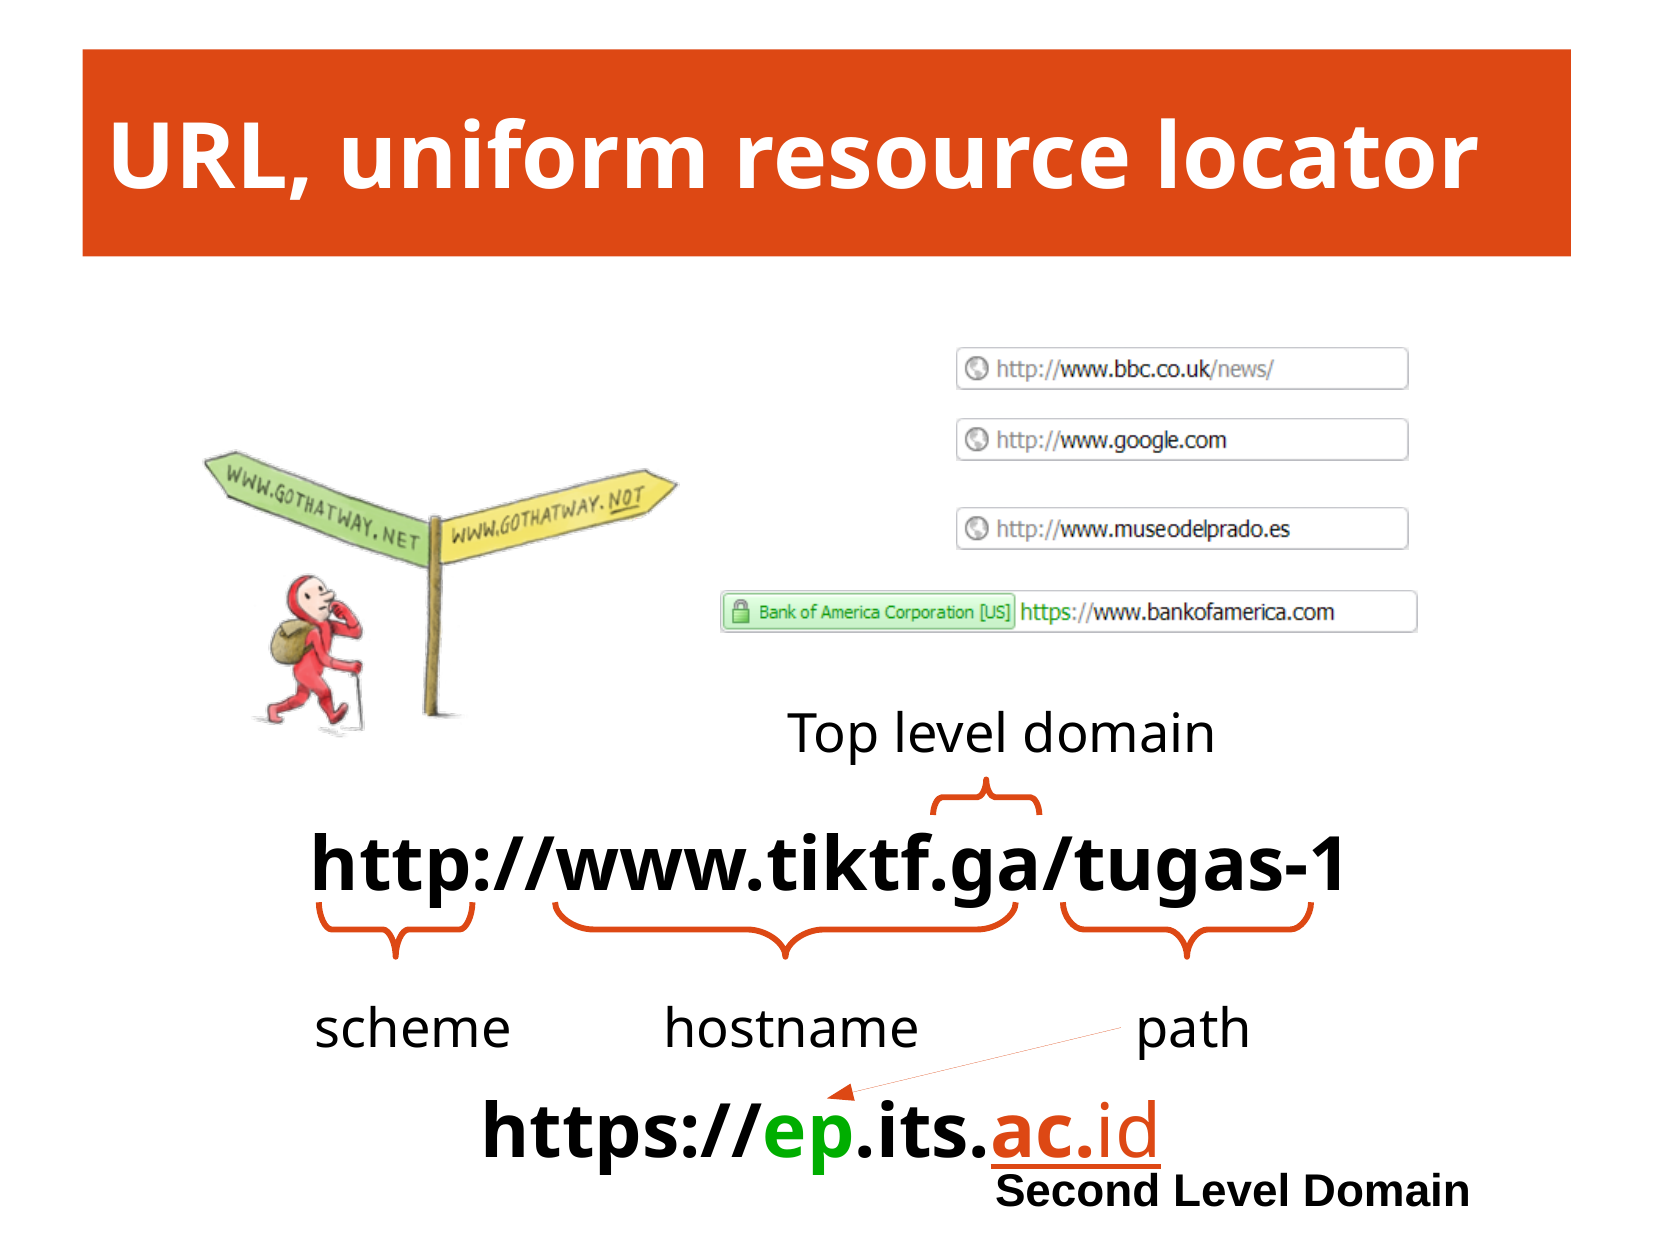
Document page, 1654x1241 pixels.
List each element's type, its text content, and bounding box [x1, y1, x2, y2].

text_box http://www.tiktf.ga/tugas-1 [295, 803, 1394, 903]
picture [956, 507, 1409, 550]
text_box path [1120, 982, 1264, 1059]
text_box Second Level Domain [980, 1157, 1583, 1224]
text_box scheme [300, 982, 518, 1059]
text_box https://ep.its.ac.id [271, 1070, 1371, 1170]
picture [956, 347, 1409, 390]
text_box Top level domain [772, 687, 1220, 764]
picture [956, 418, 1409, 461]
picture [720, 590, 1418, 633]
title URL, uniform resource locator [82, 49, 1571, 257]
text_box hostname [648, 982, 924, 1059]
picture [200, 445, 686, 745]
